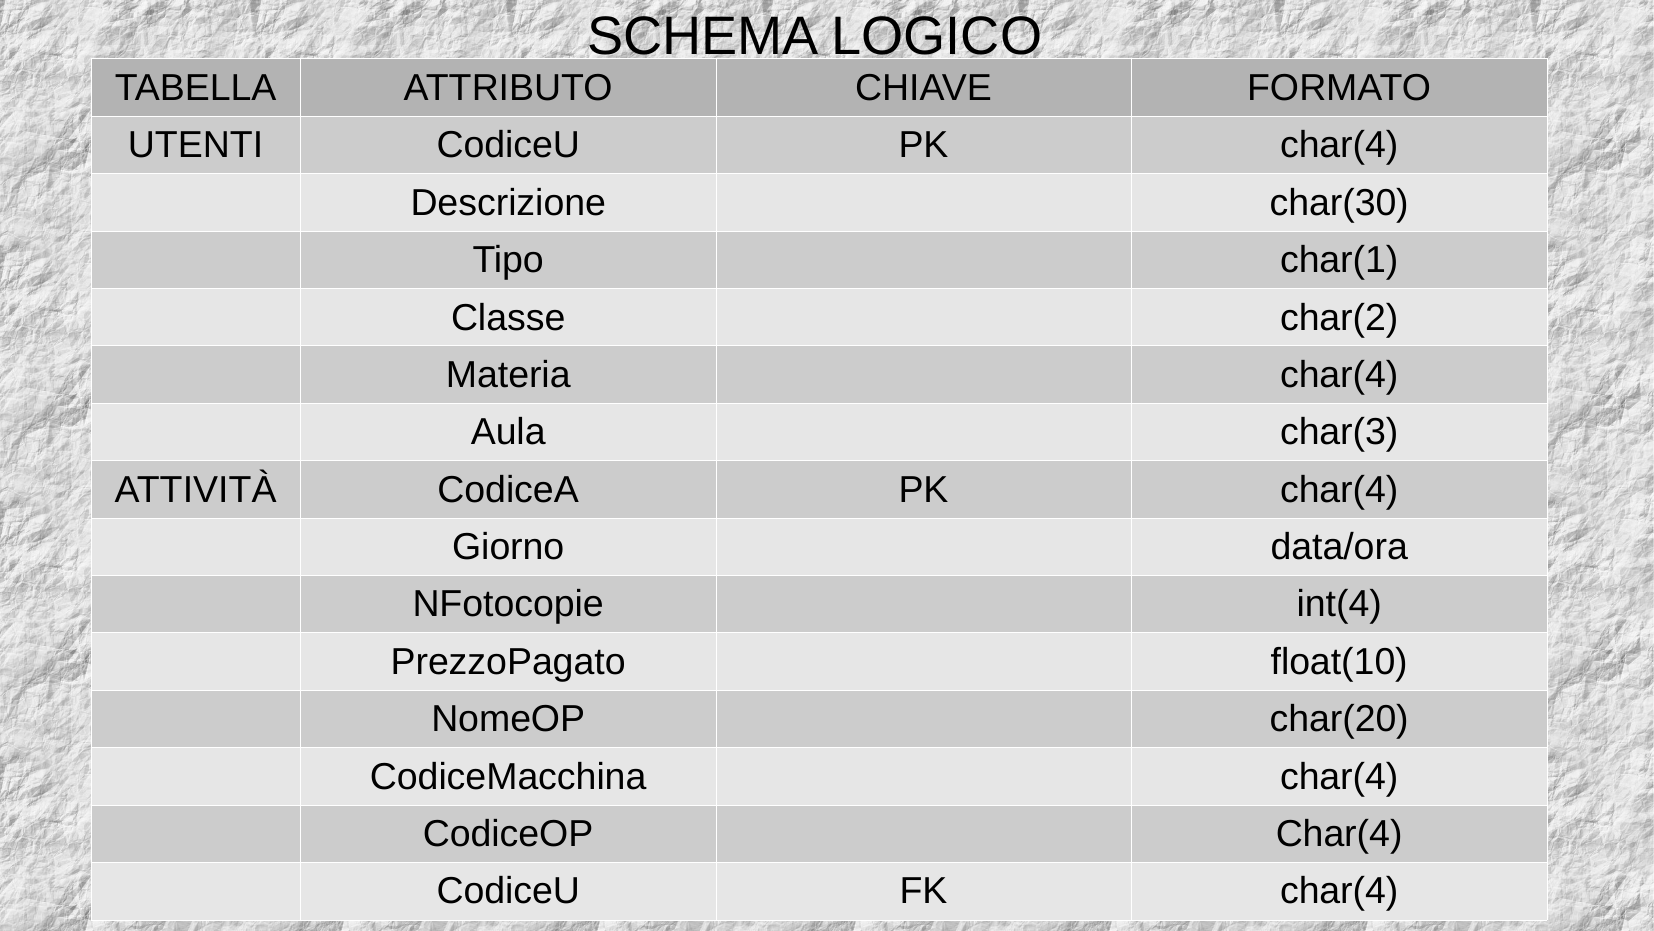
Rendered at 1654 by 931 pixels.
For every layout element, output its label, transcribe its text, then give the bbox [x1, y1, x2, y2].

table_cell char(20) [1132, 691, 1547, 747]
table_cell [92, 806, 300, 862]
table_header FORMATO [1132, 59, 1547, 116]
table_cell char(3) [1132, 404, 1547, 460]
table_cell char(4) [1132, 117, 1547, 173]
table_cell NFotocopie [301, 576, 716, 632]
table_header ATTRIBUTO [301, 59, 716, 116]
table_cell PrezzoPagato [301, 633, 716, 690]
title SCHEMA LOGICO [271, 5, 1359, 58]
table_cell Tipo [301, 232, 716, 288]
table_cell Aula [301, 404, 716, 460]
table_cell [92, 519, 300, 575]
table_cell [717, 519, 1131, 575]
table_cell char(4) [1132, 346, 1547, 403]
table_cell [717, 232, 1131, 288]
table_cell char(4) [1132, 748, 1547, 805]
table_cell Giorno [301, 519, 716, 575]
table_cell [717, 806, 1131, 862]
table_cell float(10) [1132, 633, 1547, 690]
table_cell char(4) [1132, 461, 1547, 518]
table_cell Descrizione [301, 174, 716, 231]
table_cell [717, 576, 1131, 632]
table_cell [92, 691, 300, 747]
table_cell char(1) [1132, 232, 1547, 288]
table_cell [717, 633, 1131, 690]
table_cell [92, 232, 300, 288]
table_cell [92, 174, 300, 231]
table_cell [92, 346, 300, 403]
table_cell CodiceU [301, 117, 716, 173]
table_cell CodiceMacchina [301, 748, 716, 805]
table_cell [717, 404, 1131, 460]
table_cell [717, 289, 1131, 345]
table_cell [717, 691, 1131, 747]
table_cell [717, 174, 1131, 231]
table_cell [92, 289, 300, 345]
table_cell ATTIVITÀ [92, 461, 300, 518]
table_cell UTENTI [92, 117, 300, 173]
table_cell [92, 633, 300, 690]
table_cell char(2) [1132, 289, 1547, 345]
picture [0, 0, 1654, 931]
table_cell FK [717, 863, 1131, 920]
table_cell PK [717, 117, 1131, 173]
table_cell [92, 576, 300, 632]
table_cell char(30) [1132, 174, 1547, 231]
table_cell Char(4) [1132, 806, 1547, 862]
table_cell NomeOP [301, 691, 716, 747]
table_cell data/ora [1132, 519, 1547, 575]
table_cell char(4) [1132, 863, 1547, 920]
table_cell int(4) [1132, 576, 1547, 632]
table_header CHIAVE [717, 59, 1131, 116]
table_cell CodiceOP [301, 806, 716, 862]
table_cell CodiceU [301, 863, 716, 920]
table_cell [92, 863, 300, 920]
table_cell CodiceA [301, 461, 716, 518]
table_cell [717, 346, 1131, 403]
table_cell PK [717, 461, 1131, 518]
table_cell [92, 748, 300, 805]
table_cell [717, 748, 1131, 805]
table_header TABELLA [92, 59, 300, 116]
table_cell Classe [301, 289, 716, 345]
table_cell Materia [301, 346, 716, 403]
table_cell [92, 404, 300, 460]
